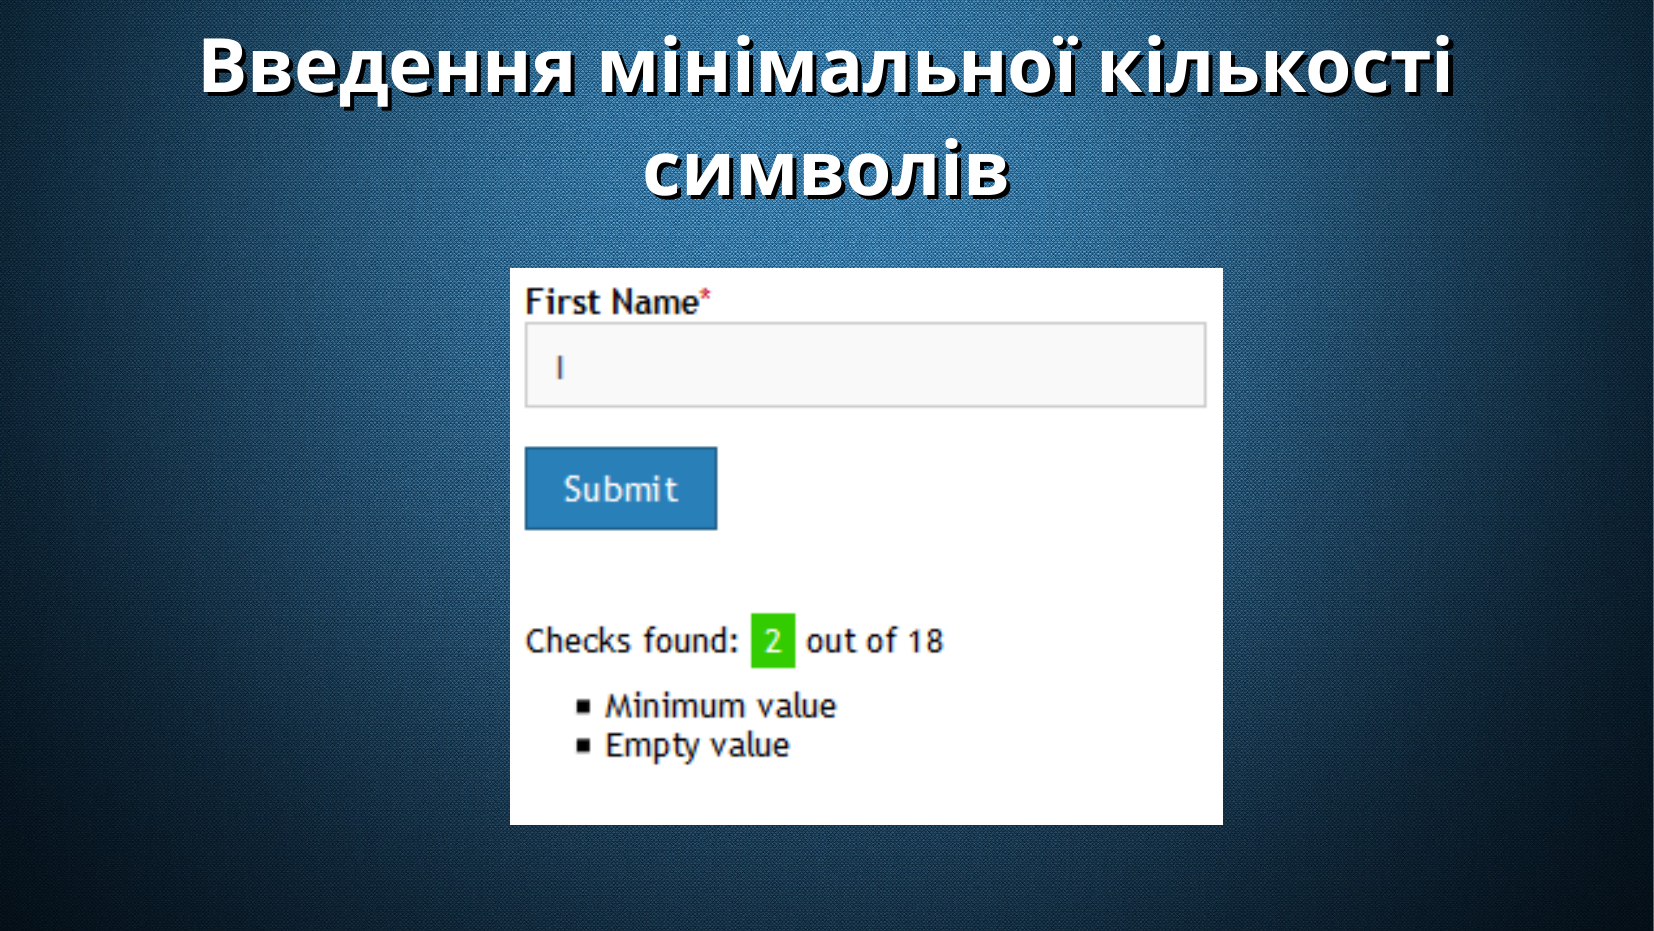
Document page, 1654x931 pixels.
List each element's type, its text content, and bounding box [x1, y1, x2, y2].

title Введення мінімальної кількості символів [82, 30, 1571, 199]
picture [0, 0, 1654, 931]
